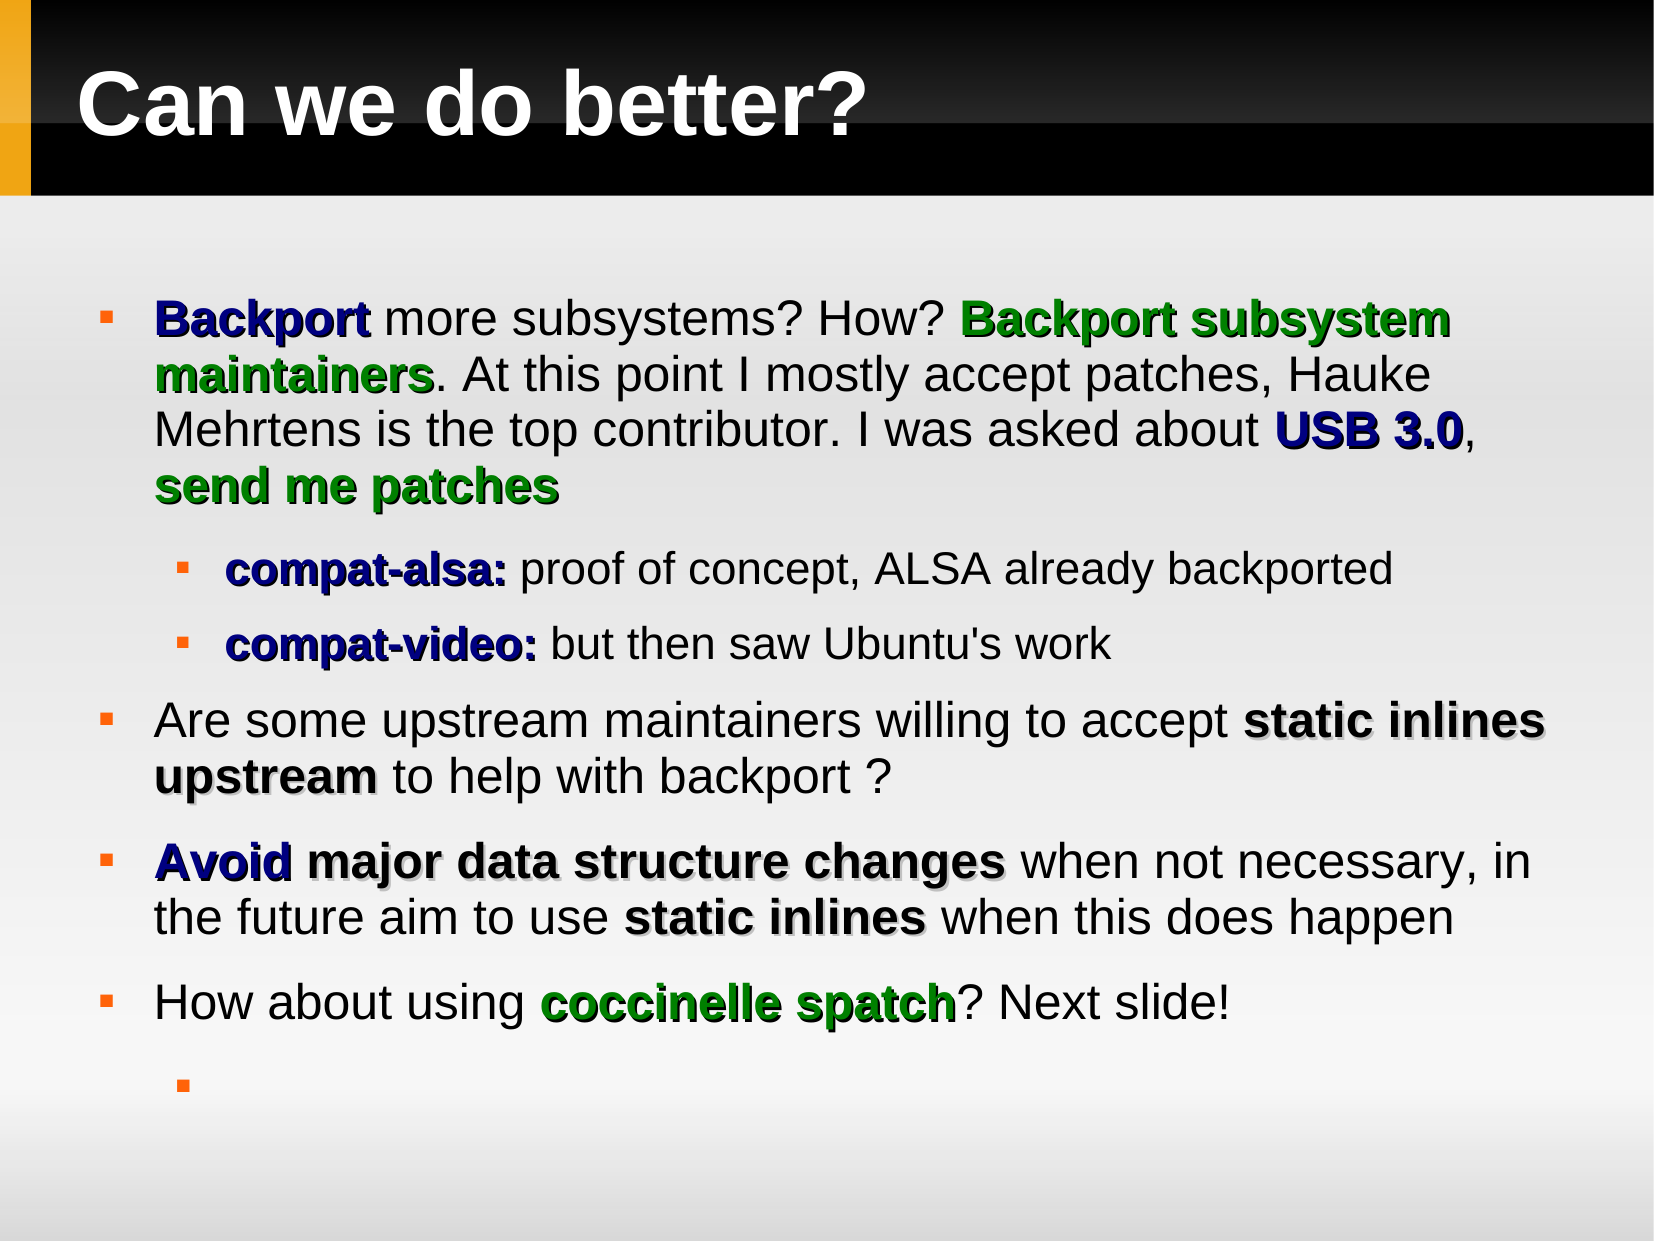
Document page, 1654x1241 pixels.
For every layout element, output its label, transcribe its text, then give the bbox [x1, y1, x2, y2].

list Backport more subsystems? How? Backport subsystem maintainers. At this point I mostly accept patches, Hauke Mehrtens is the top contributor. I was asked about USB 3.0, send me patches compat-alsa: proof of concept, ALSA already backported compat-video: but then saw Ubuntu's work Are some upstream maintainers willing to accept static inlines upstream to help with backport ? Avoid major data structure changes when not necessary, in the future aim to use static inlines when this does happen How about using coccinelle spatch? Next slide! [82, 290, 1571, 1116]
title Can we do better? [76, 0, 1565, 208]
picture [0, 0, 1654, 1241]
